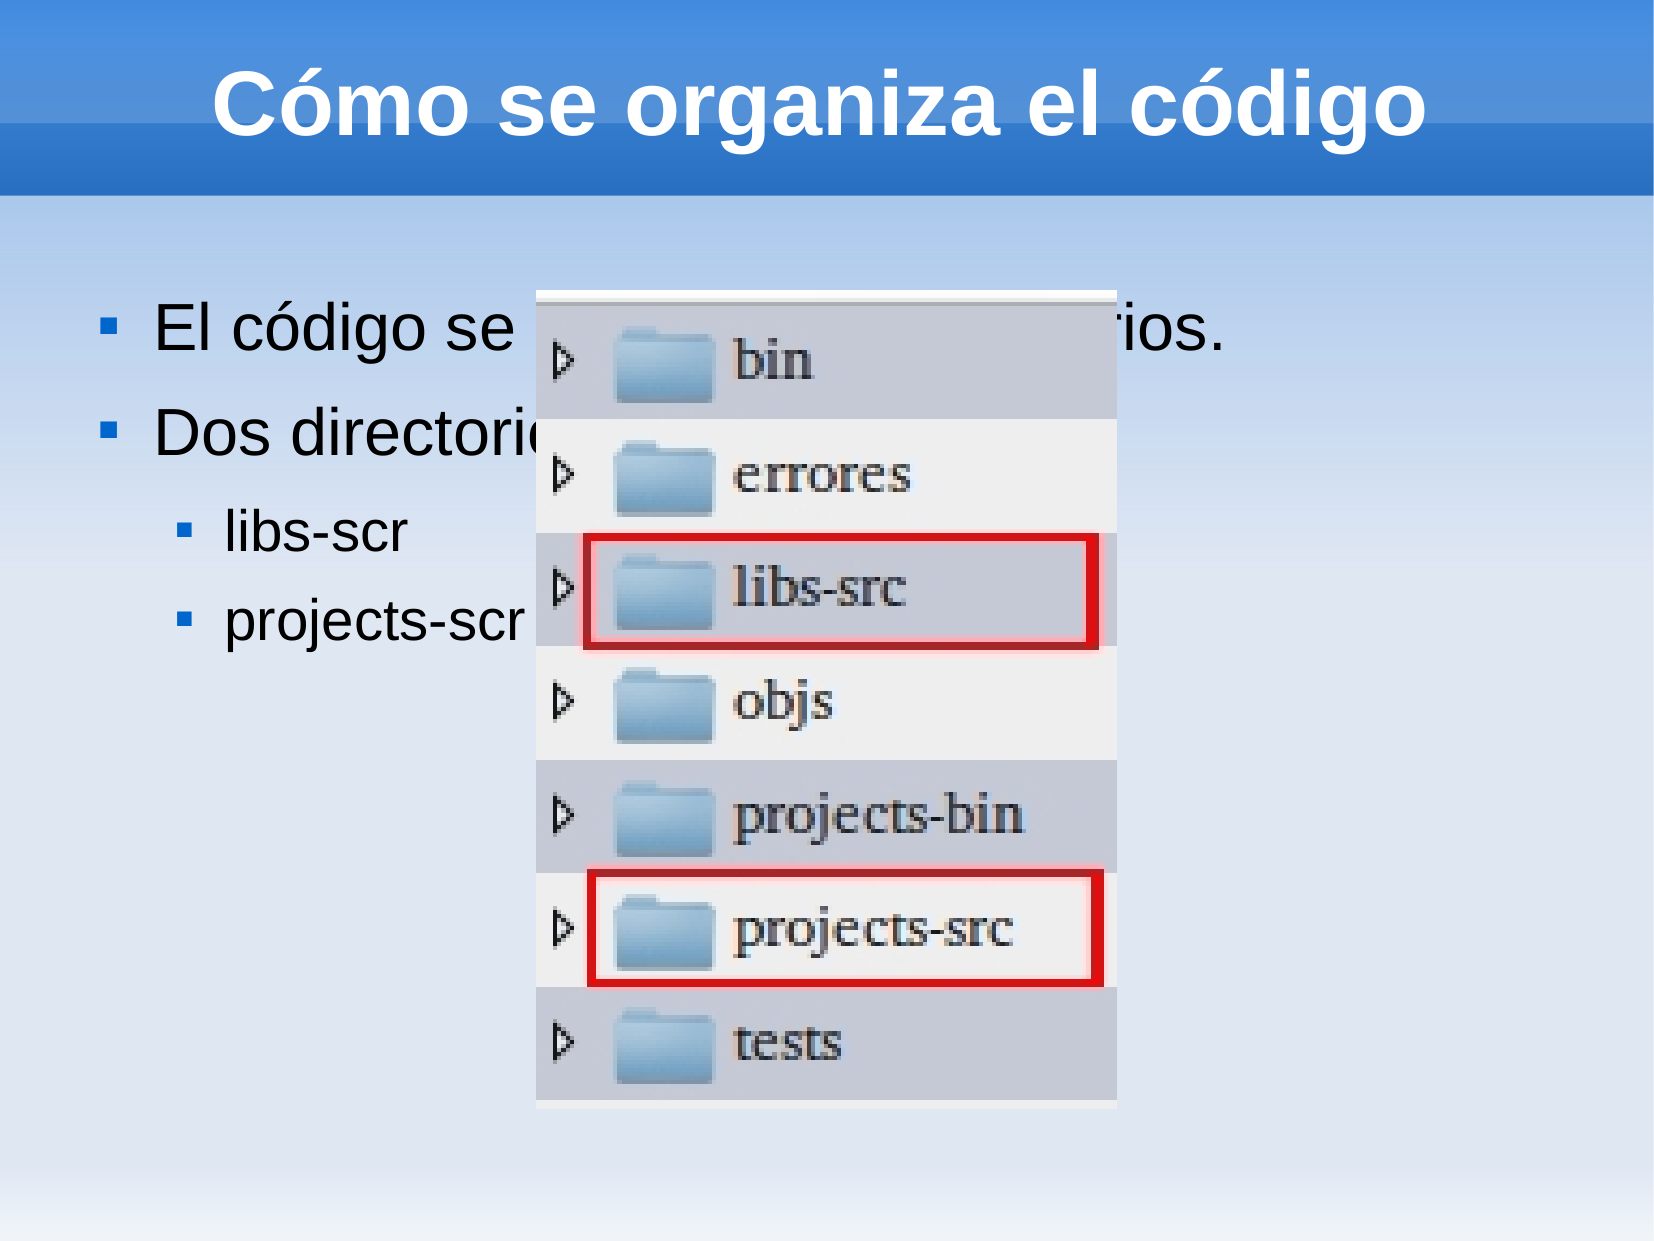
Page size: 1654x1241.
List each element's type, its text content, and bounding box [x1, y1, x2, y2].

picture [0, 0, 1654, 1241]
list El código se organiza en directorios. Dos directorios principales: libs-scr projects-scr [82, 290, 553, 1109]
title Cómo se organiza el código [76, 0, 1565, 208]
